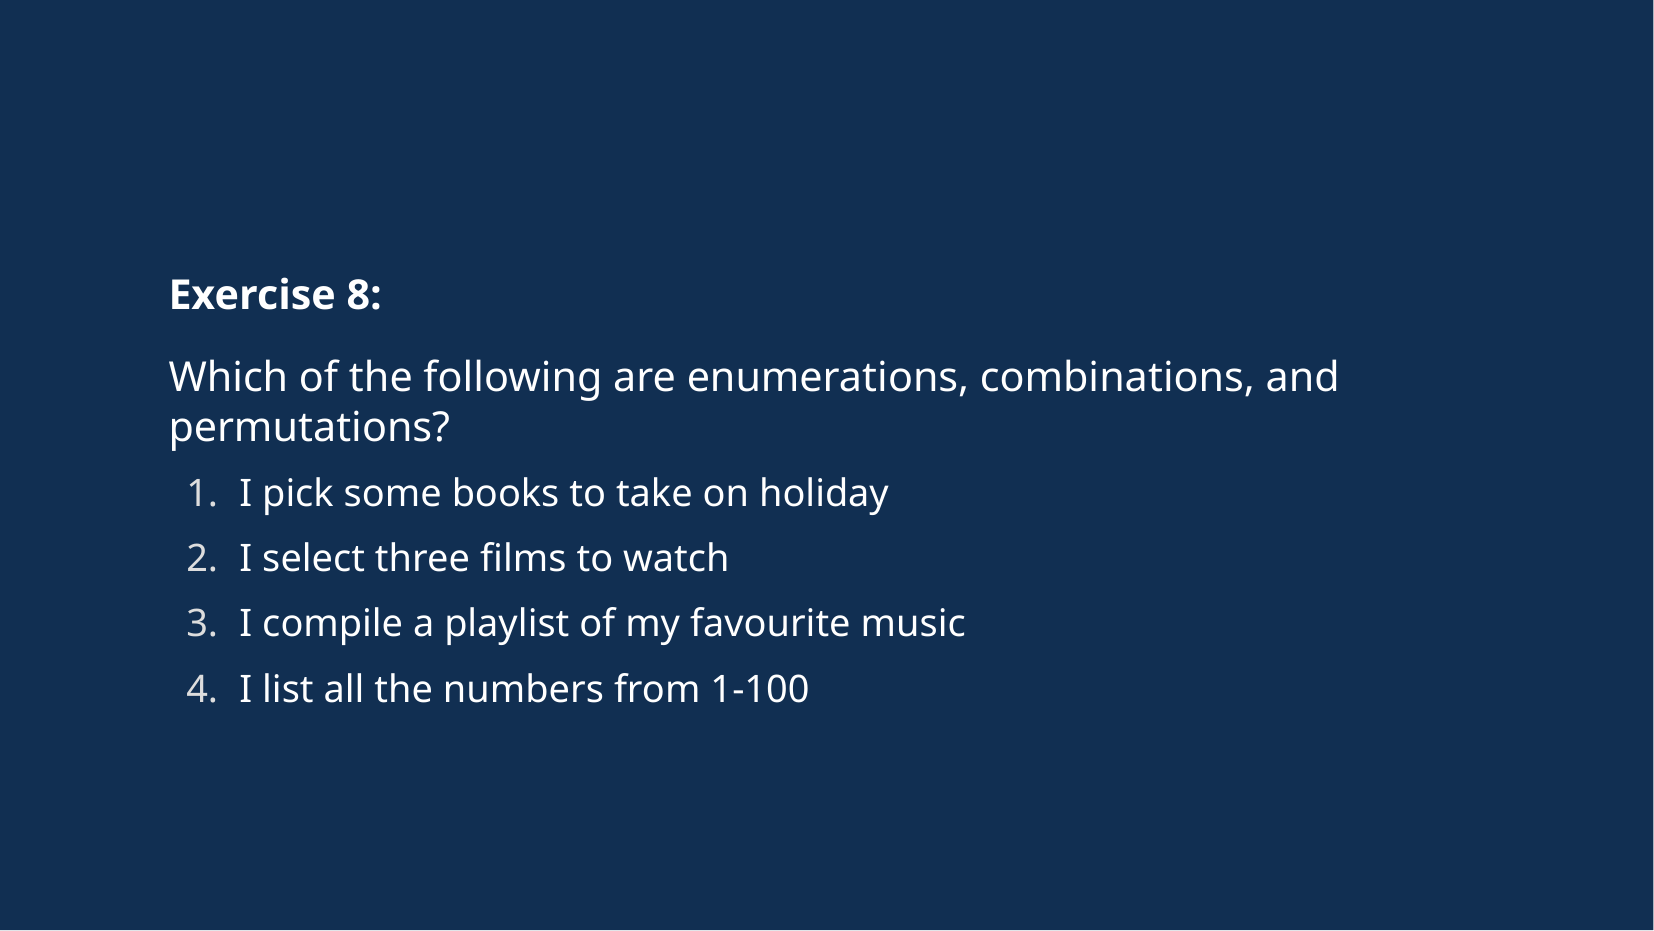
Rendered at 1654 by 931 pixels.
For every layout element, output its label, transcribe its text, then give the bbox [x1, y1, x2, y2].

list Exercise 8: Which of the following are enumerations, combinations, and permutations? I pick some books to take on holiday I select three films to watch I compile a playlist of my favourite music I list all the numbers from 1-100 [97, 268, 1563, 806]
